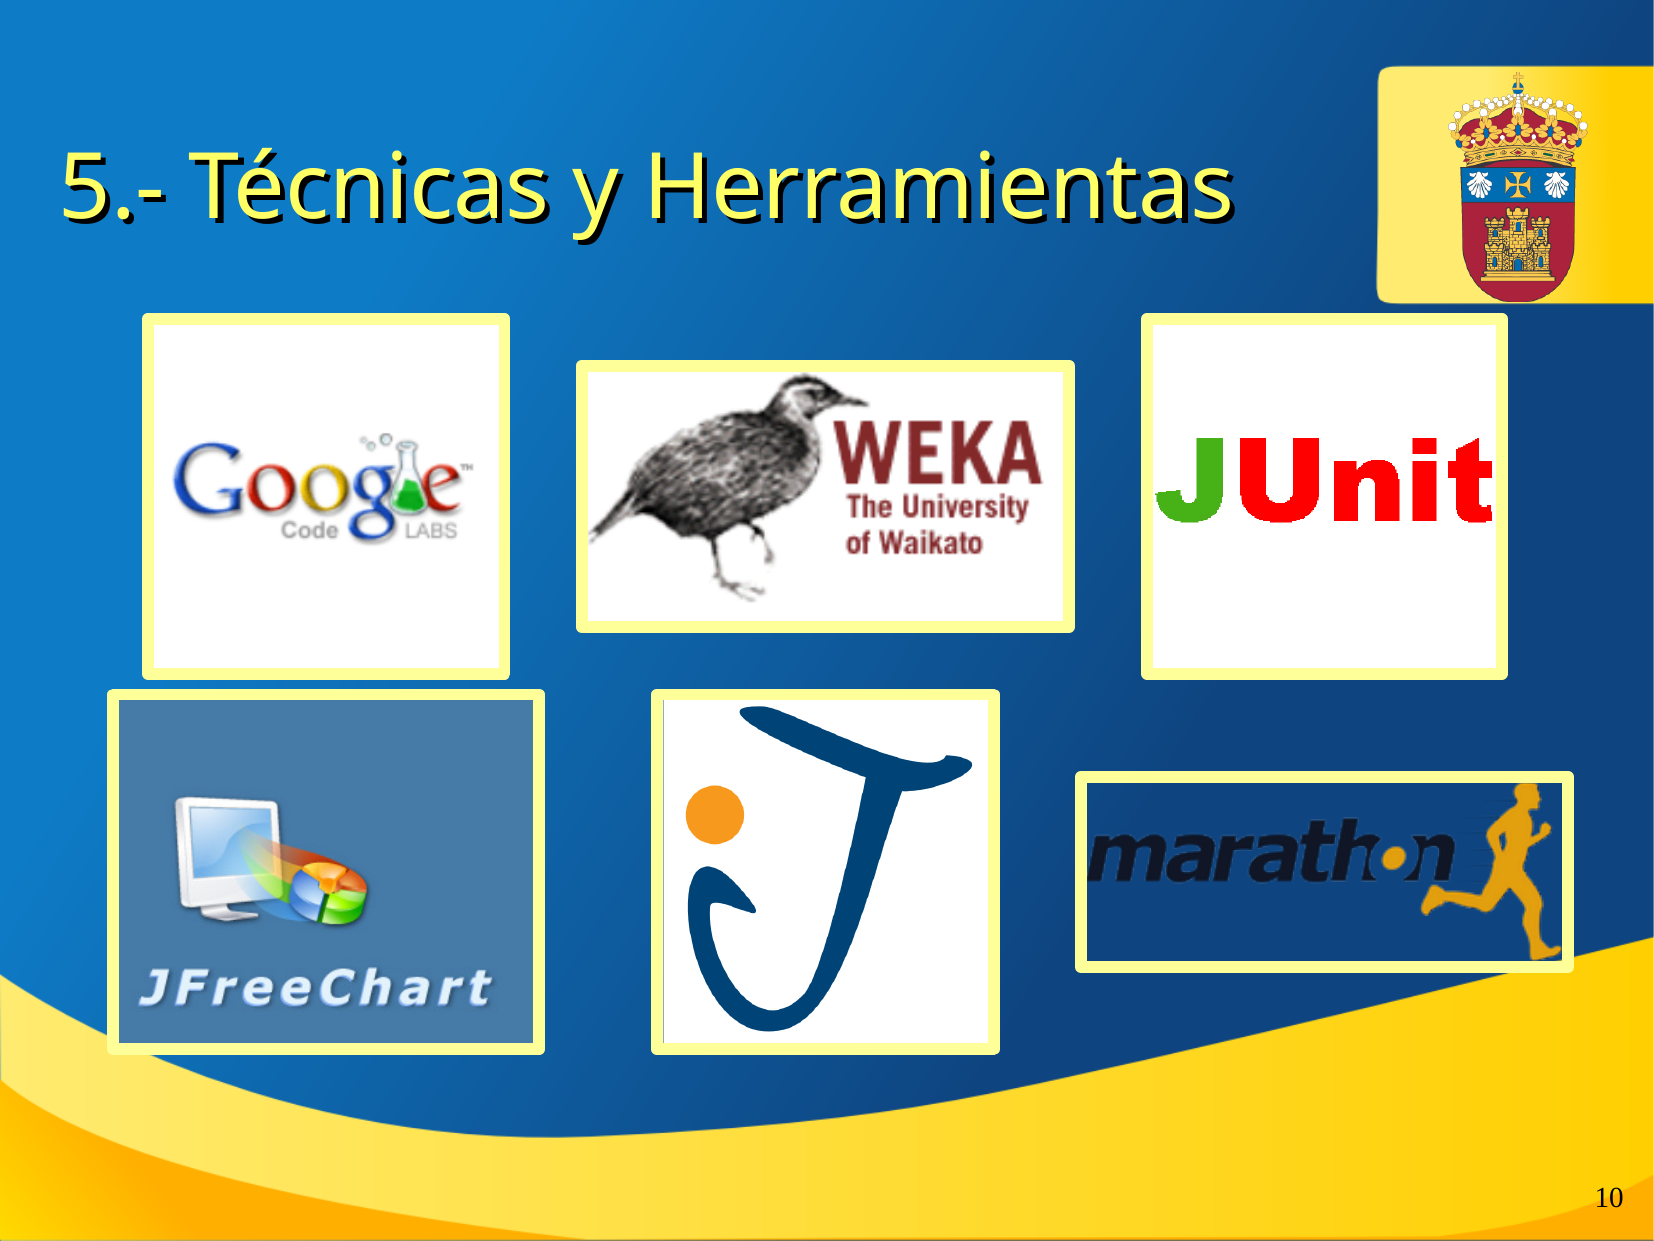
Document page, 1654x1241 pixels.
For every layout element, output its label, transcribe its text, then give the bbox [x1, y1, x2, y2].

picture [0, 0, 1654, 1241]
title 5.- Técnicas y Herramientas [59, 70, 1335, 296]
